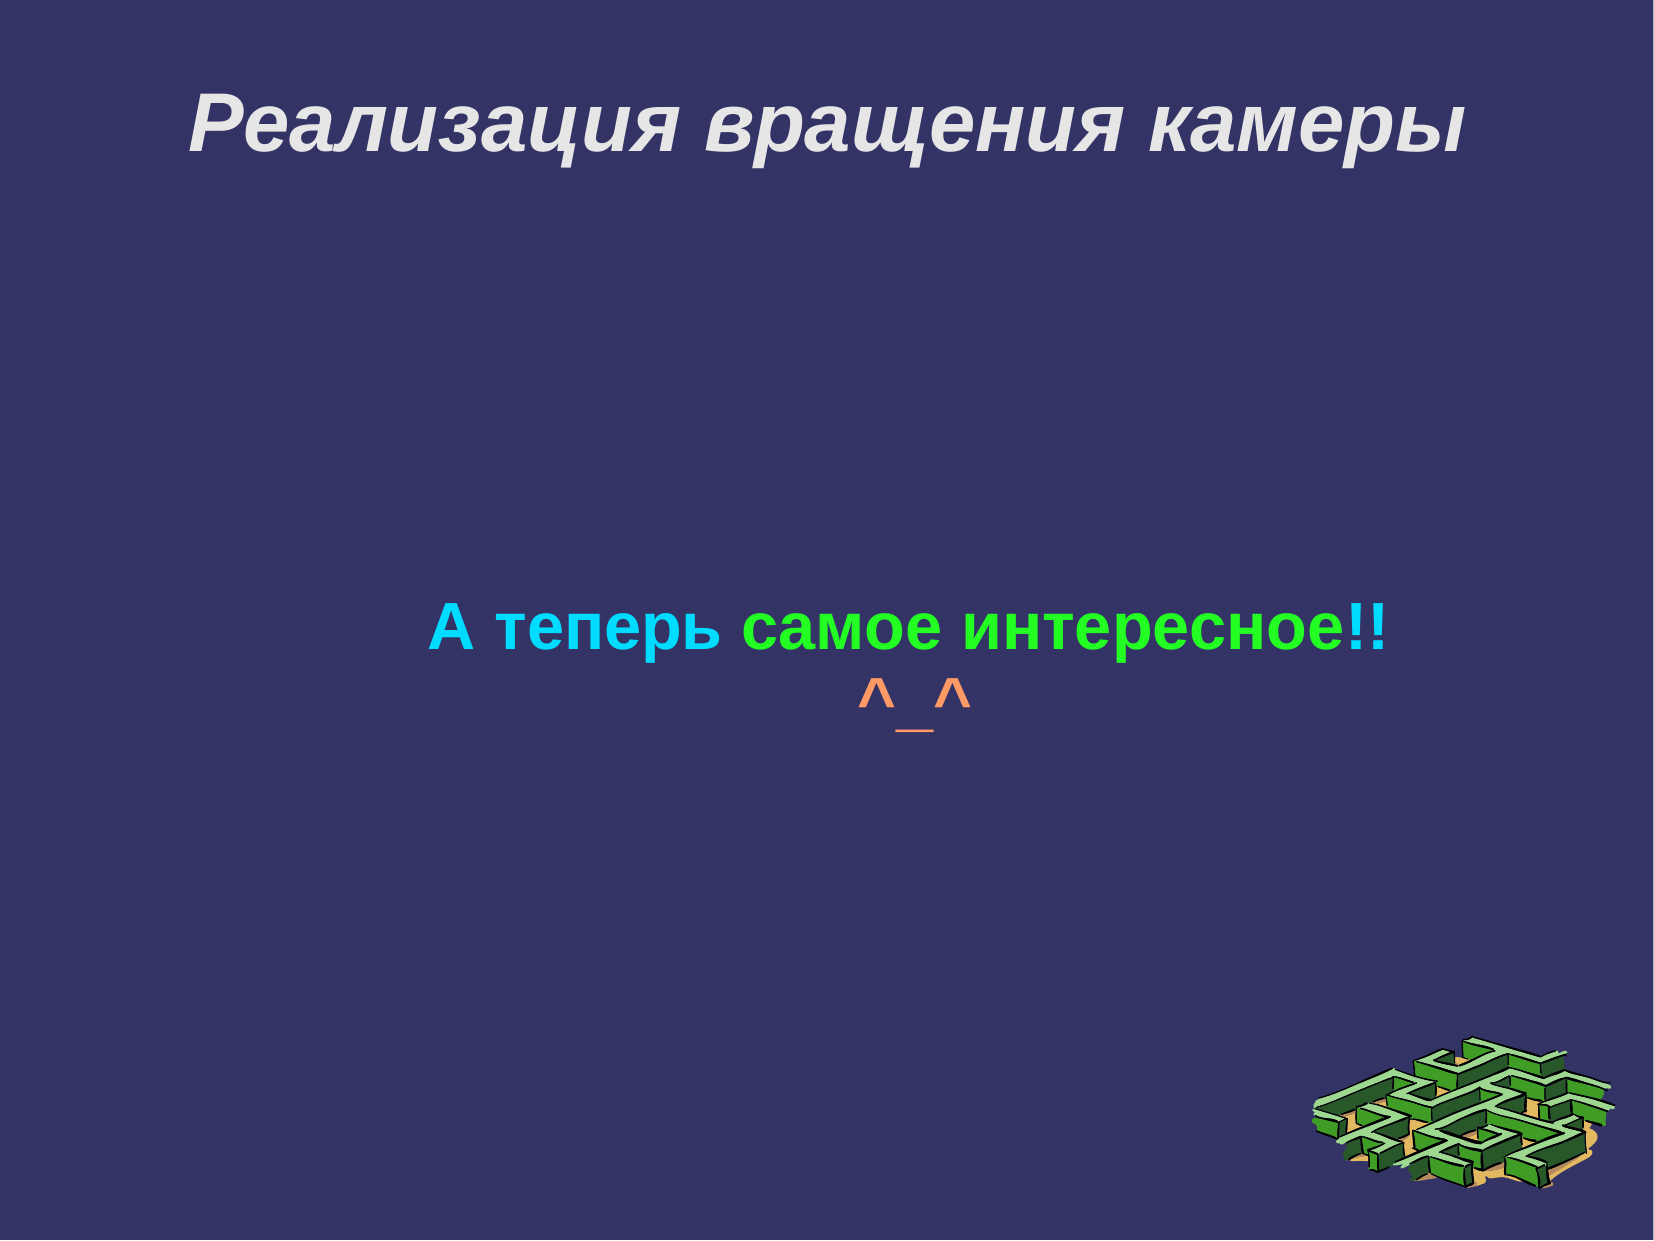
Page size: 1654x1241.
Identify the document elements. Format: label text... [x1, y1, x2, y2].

list А теперь самое интересное!! ^_^ [178, 364, 1570, 1147]
title Реализация вращения камеры [121, 19, 1534, 227]
